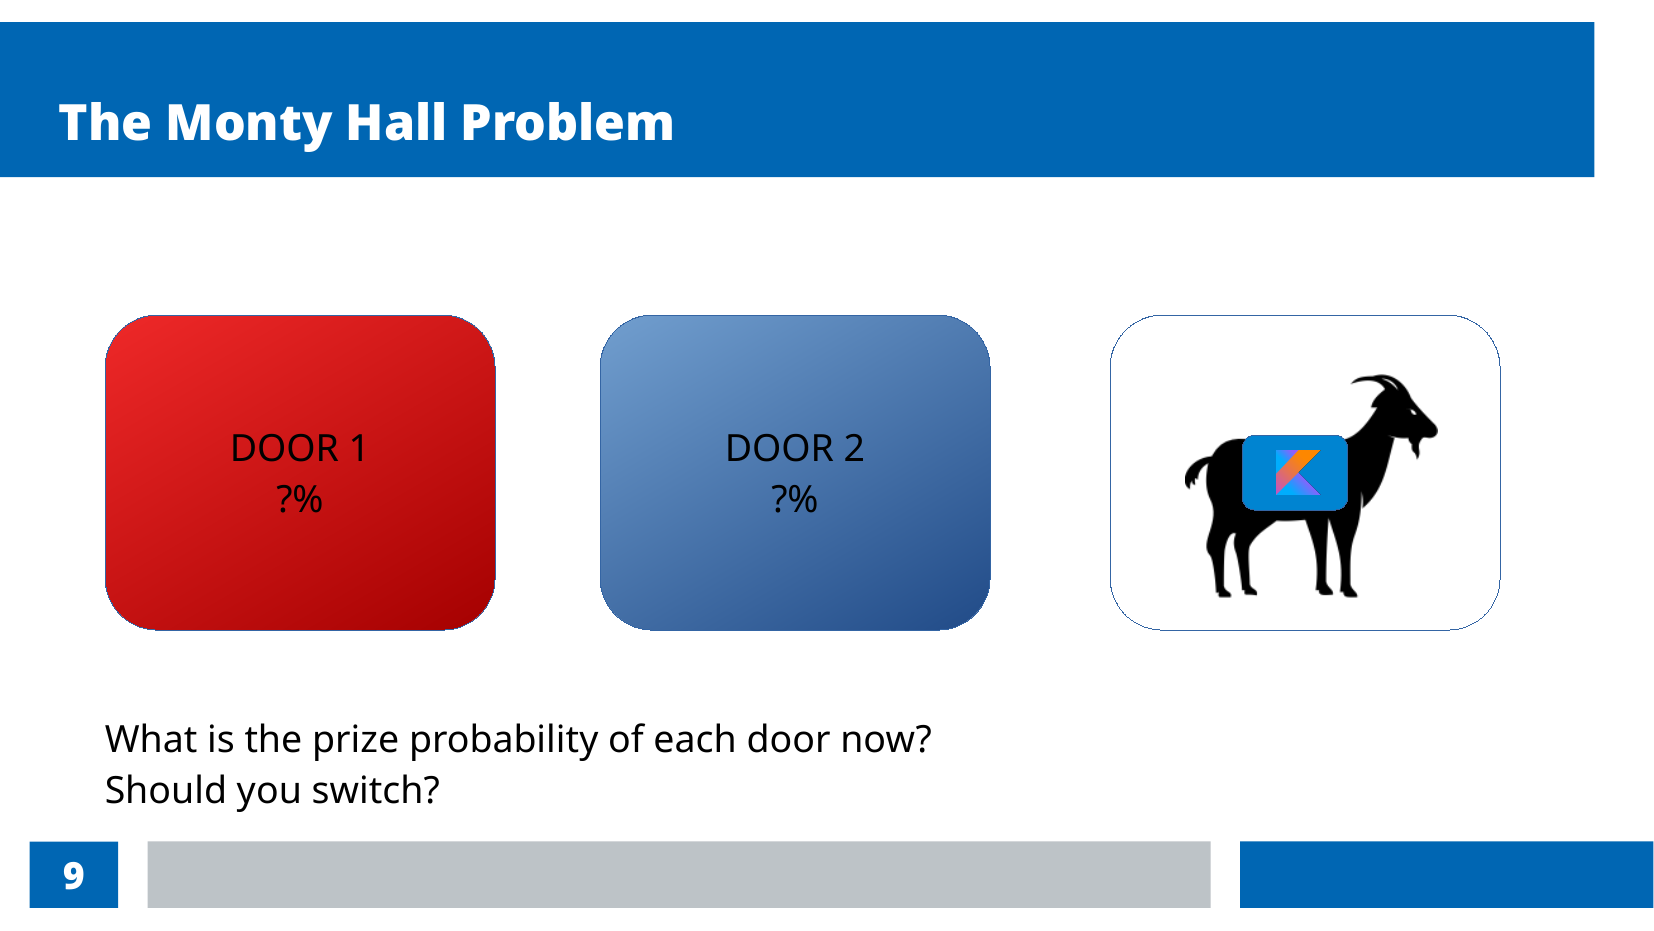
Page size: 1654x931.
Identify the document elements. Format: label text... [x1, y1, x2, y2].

title The Monty Hall Problem [59, 44, 1595, 156]
text_box [1242, 435, 1348, 511]
text_box DOOR 1 ?% [105, 315, 496, 631]
picture [1185, 359, 1438, 613]
text_box What is the prize probability of each door now? Should you switch? [90, 705, 1441, 931]
text_box DOOR 2 ?% [600, 315, 991, 631]
